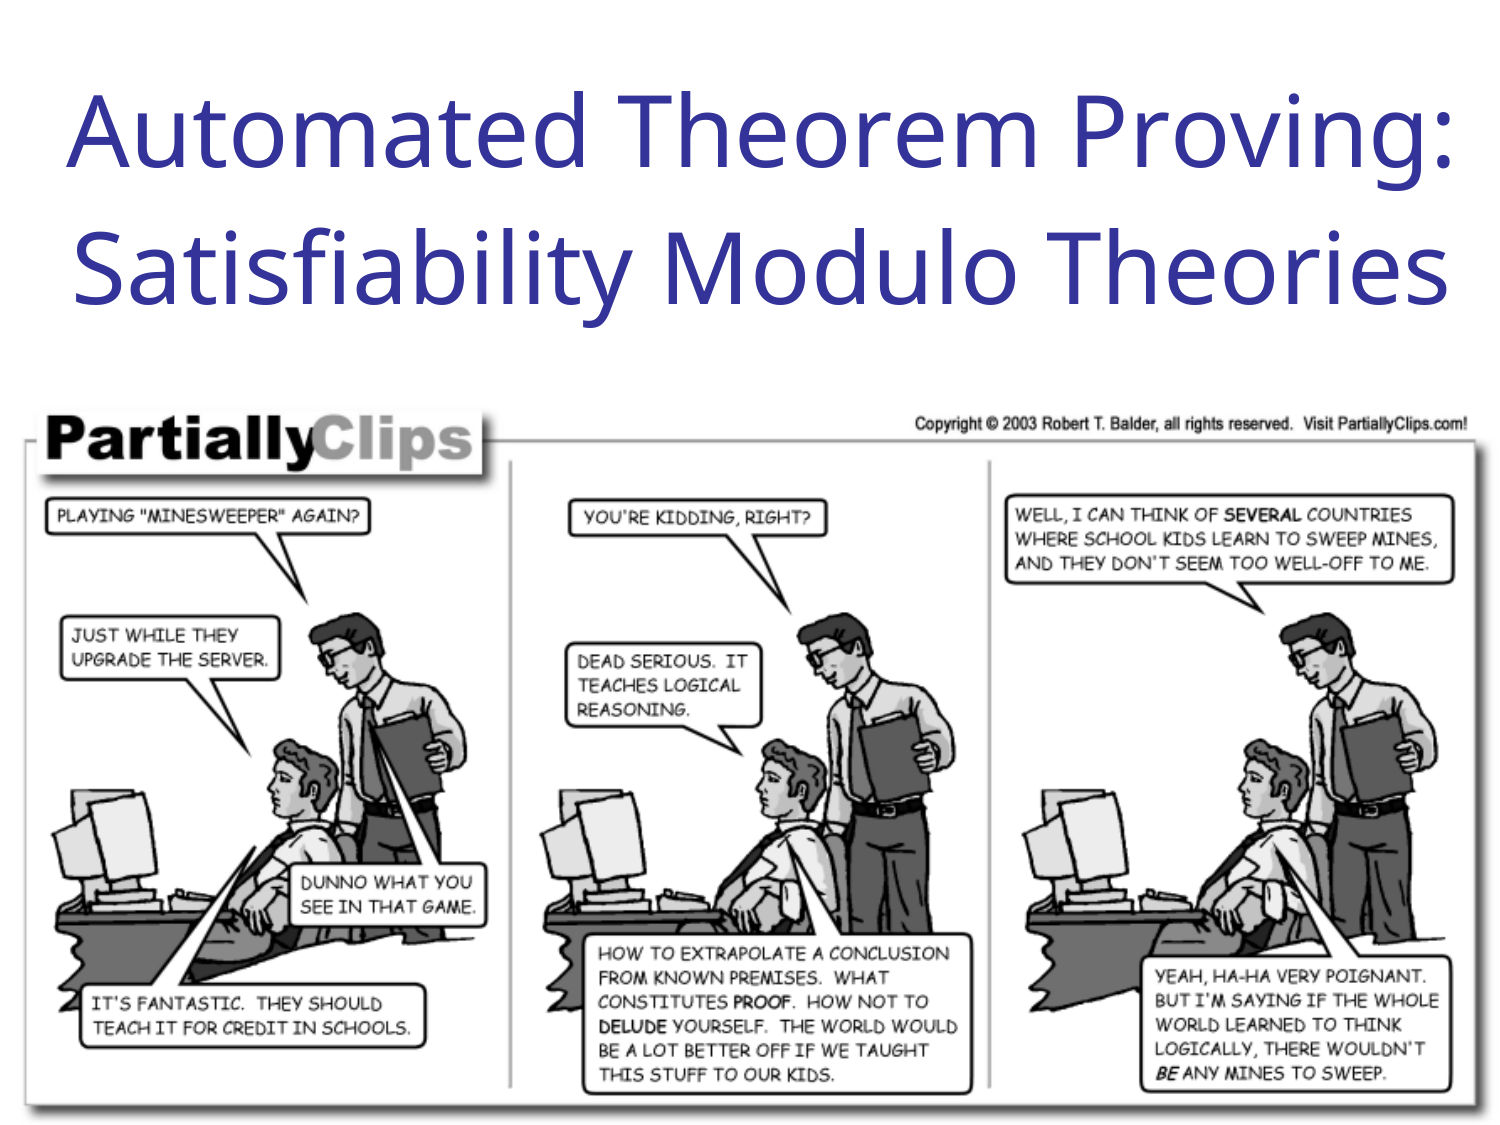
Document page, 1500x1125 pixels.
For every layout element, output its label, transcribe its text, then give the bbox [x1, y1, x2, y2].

title Automated Theorem Proving: Satisfiability Modulo Theories [37, 0, 1488, 399]
picture [0, 399, 1500, 1125]
